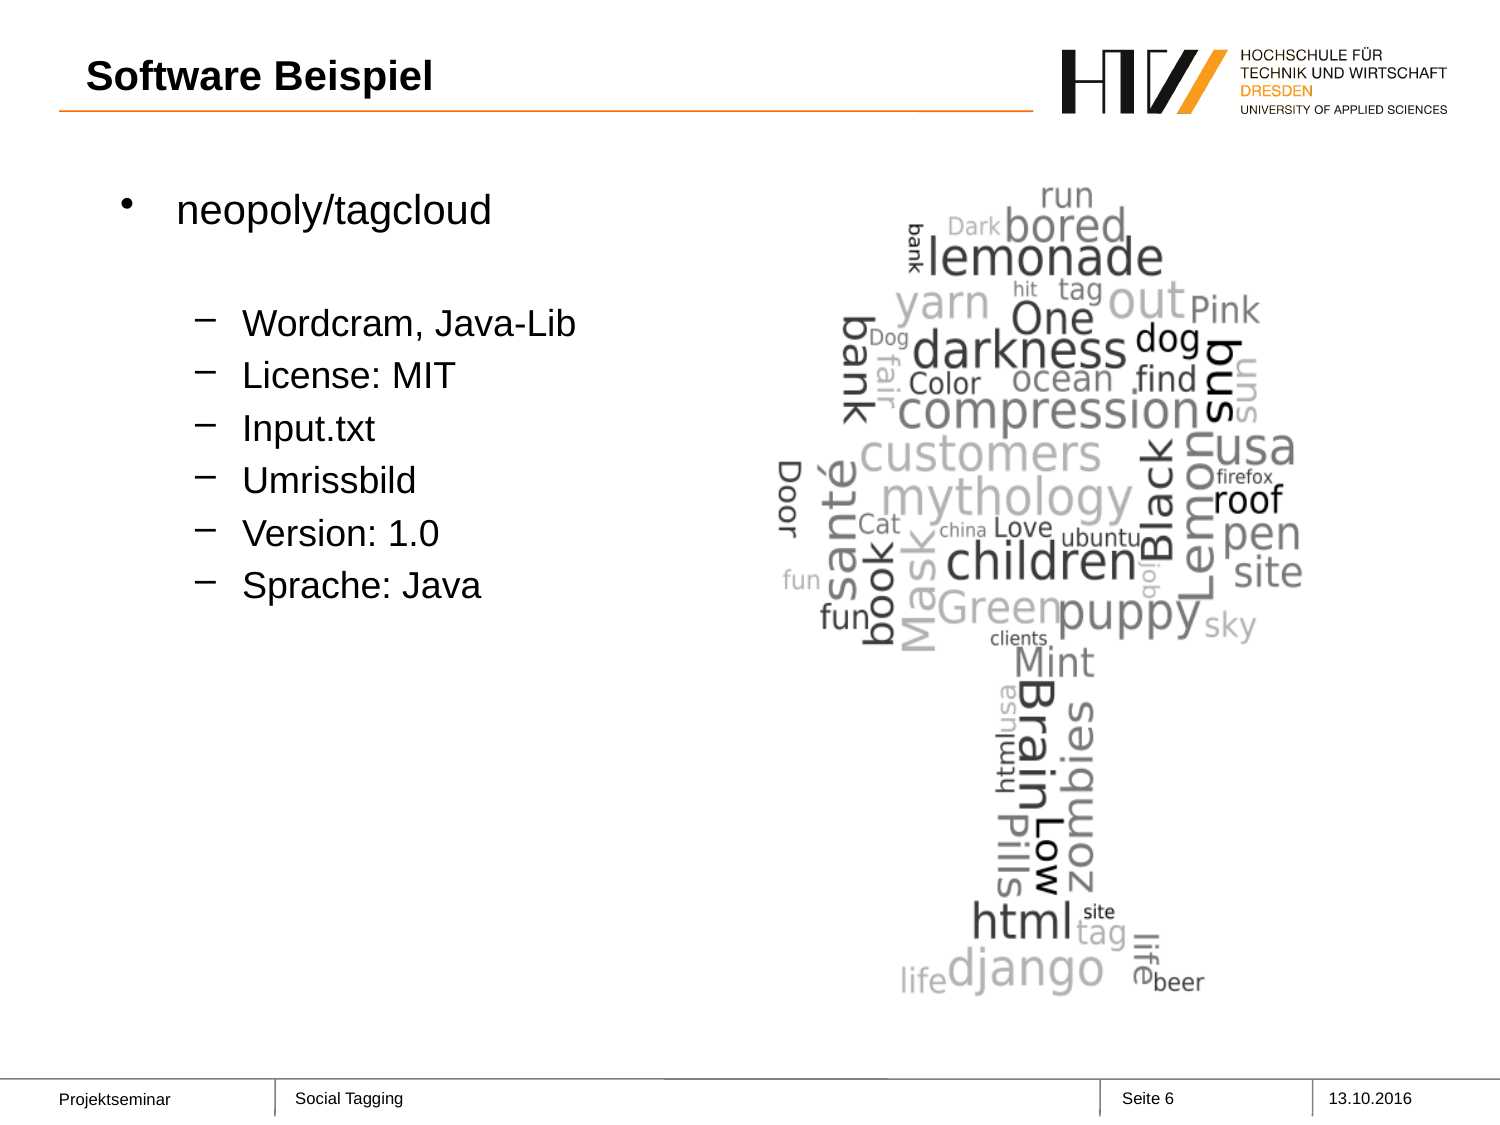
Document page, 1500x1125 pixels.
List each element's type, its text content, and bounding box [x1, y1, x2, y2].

list neopoly/tagcloud Wordcram, Java-Lib License: MIT Input.txt Umrissbild Version: 1.0 Sprache: Java [105, 175, 704, 1039]
title Software Beispiel [70, 29, 1040, 117]
picture [1062, 47, 1447, 114]
picture [726, 163, 1355, 1035]
